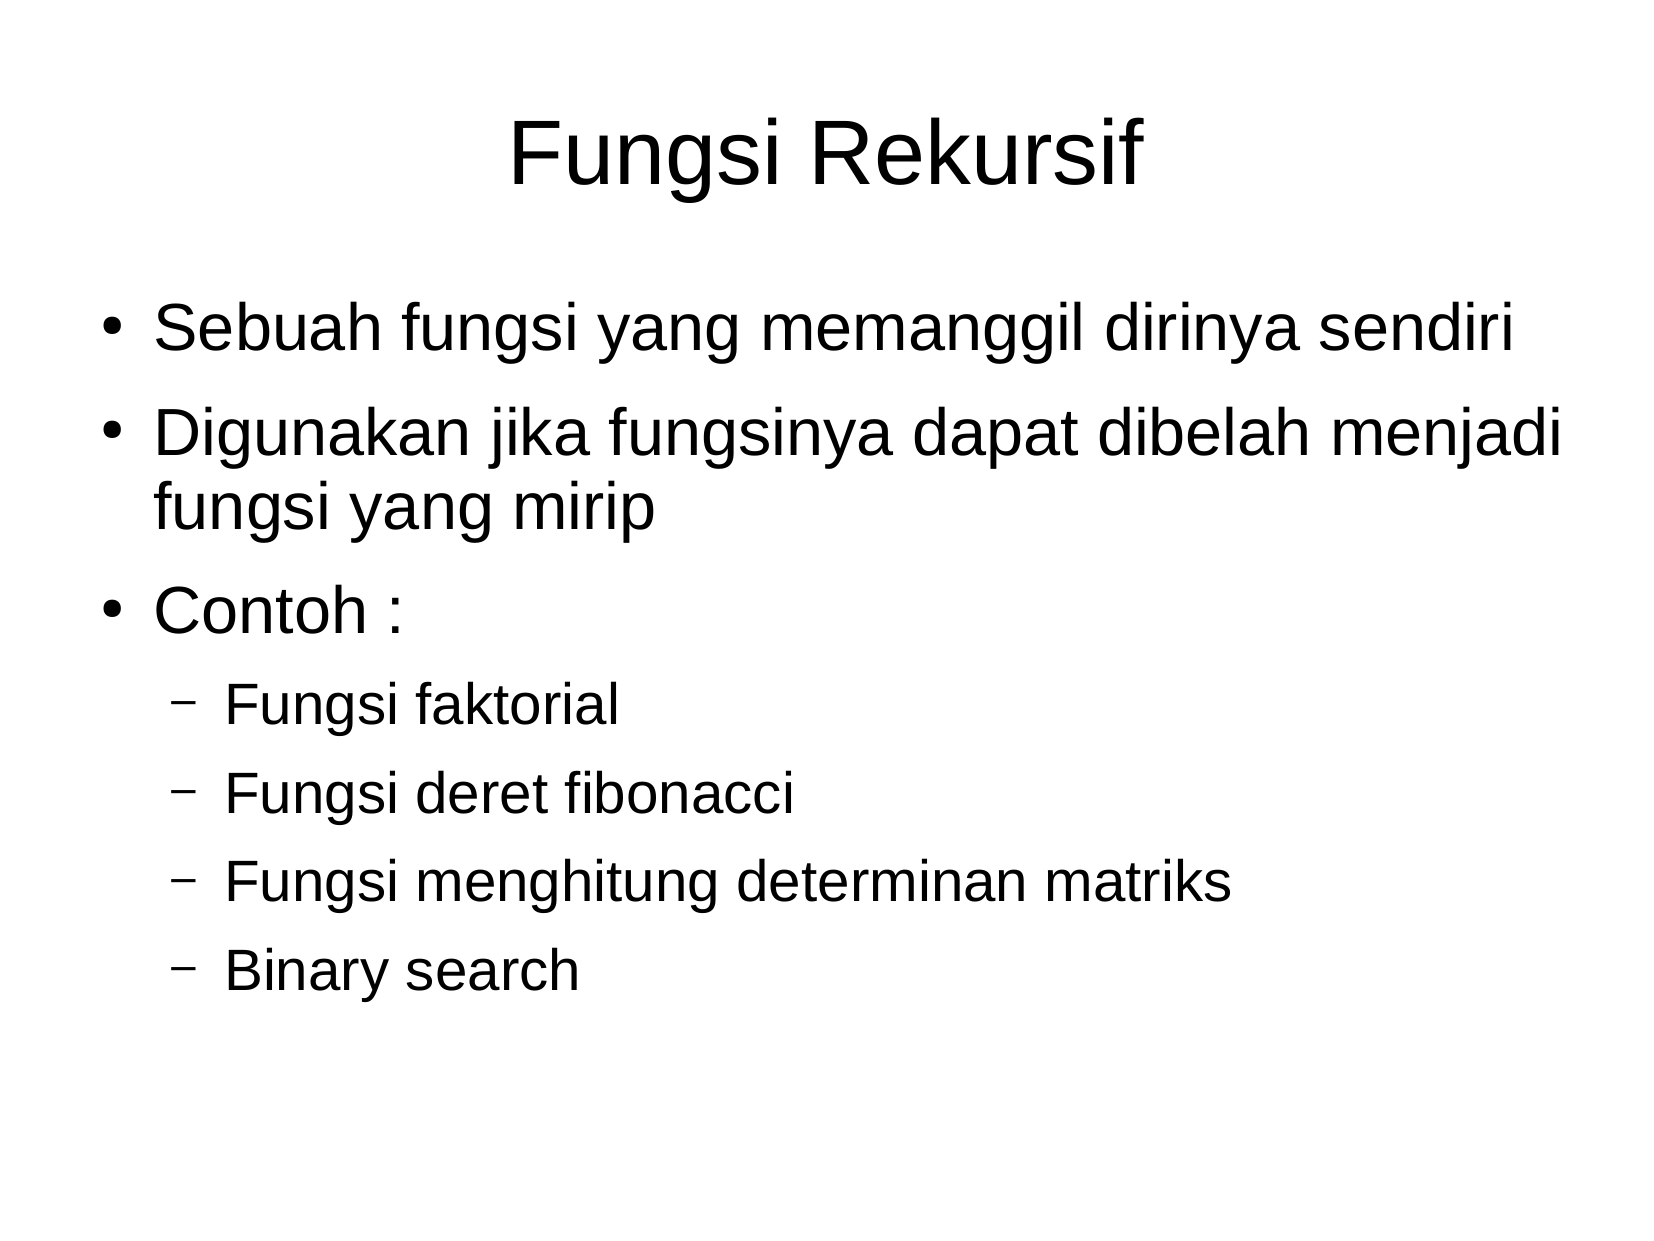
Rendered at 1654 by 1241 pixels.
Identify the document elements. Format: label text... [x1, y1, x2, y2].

list Sebuah fungsi yang memanggil dirinya sendiri Digunakan jika fungsinya dapat dibelah menjadi fungsi yang mirip Contoh : Fungsi faktorial Fungsi deret fibonacci Fungsi menghitung determinan matriks Binary search [82, 290, 1571, 1010]
title Fungsi Rekursif [82, 49, 1571, 257]
